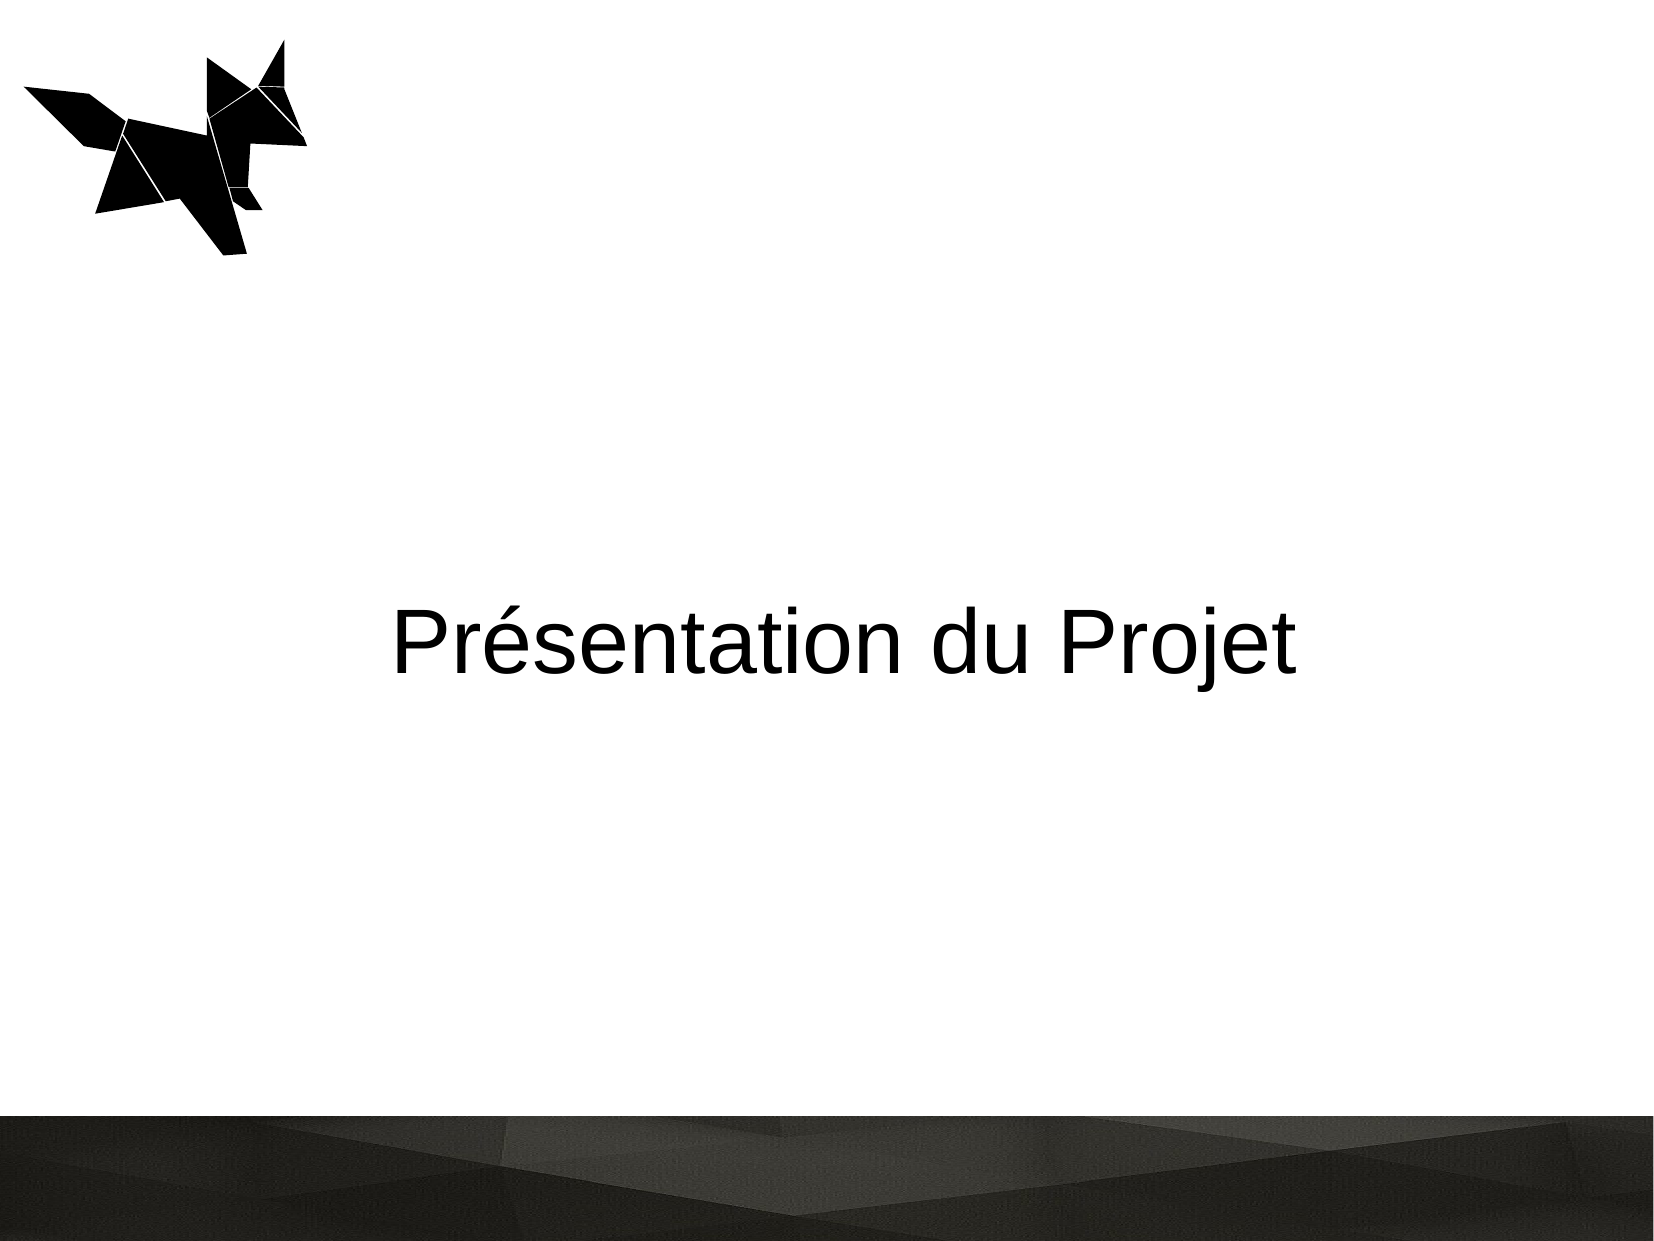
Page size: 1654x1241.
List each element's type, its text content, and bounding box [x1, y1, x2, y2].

title Présentation du Projet [82, 221, 1571, 1063]
picture [23, 30, 308, 319]
picture [0, 1116, 1654, 1241]
